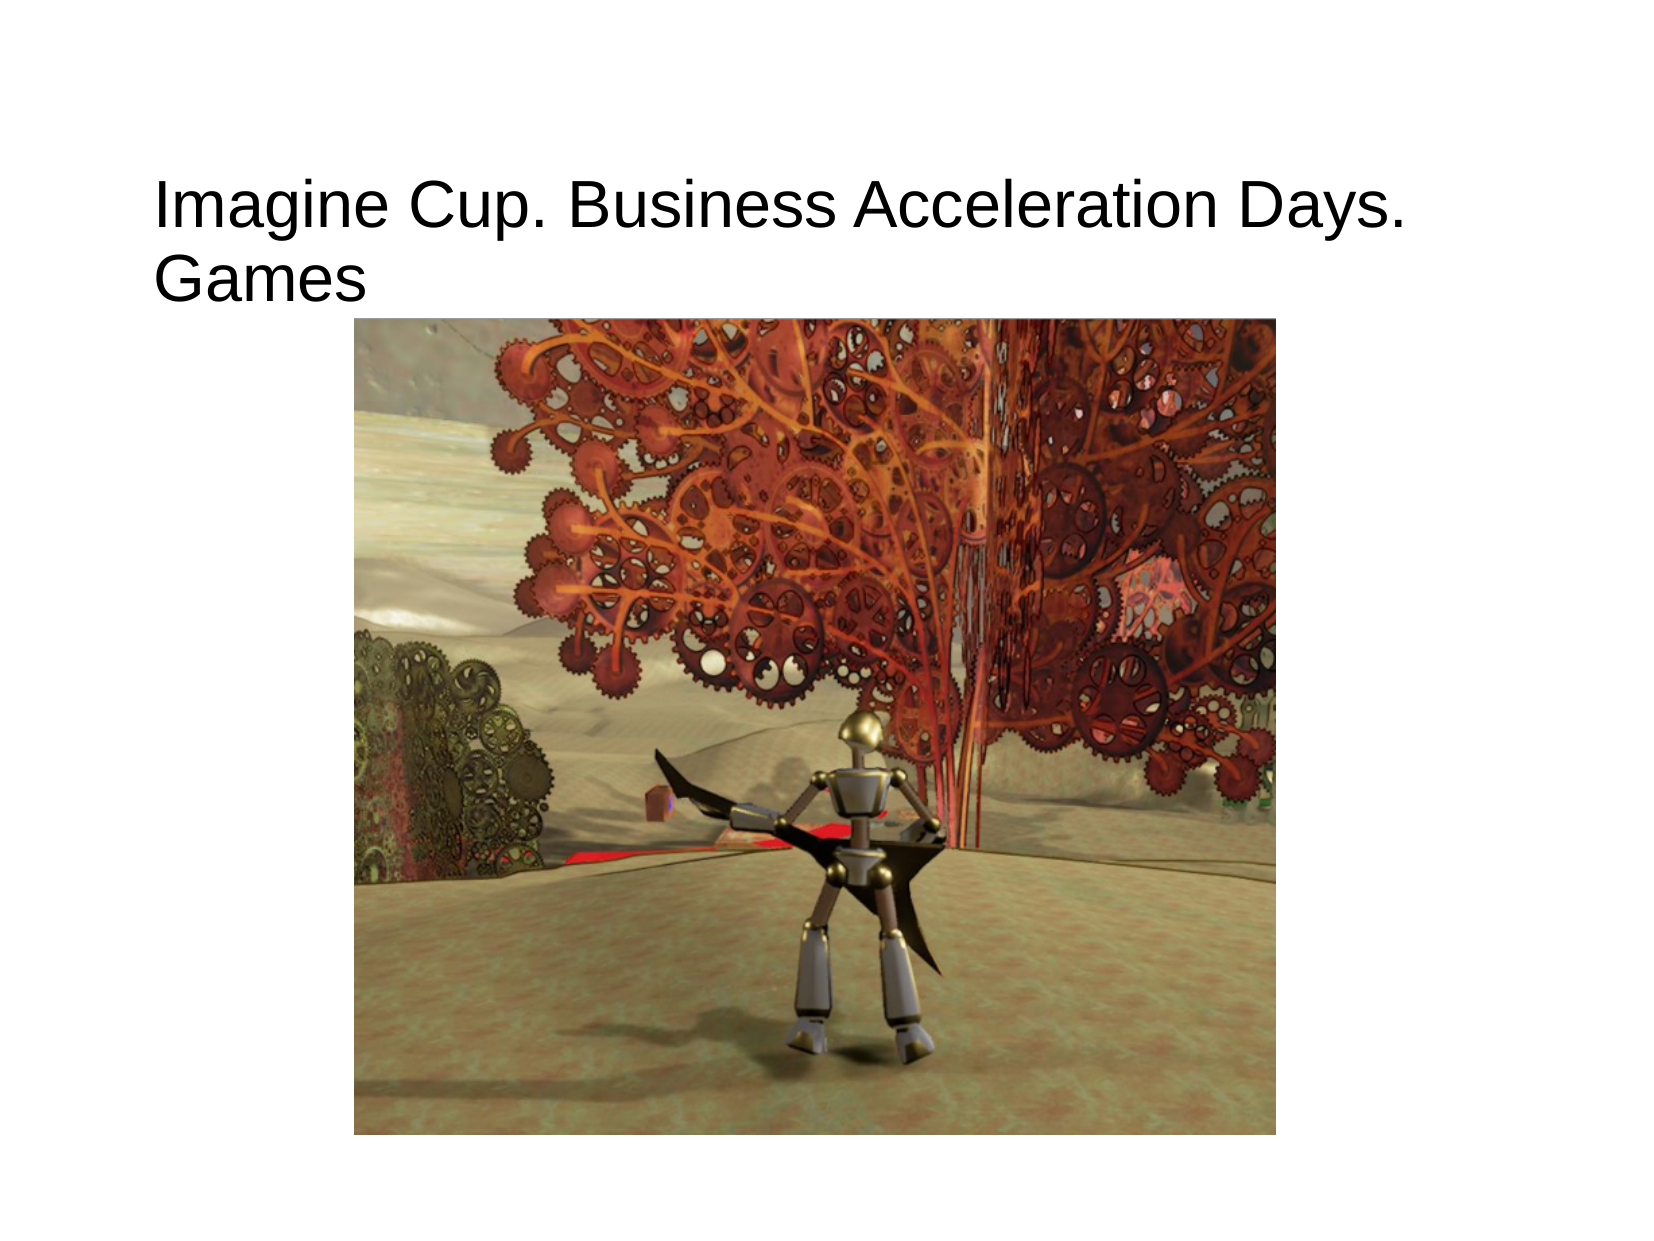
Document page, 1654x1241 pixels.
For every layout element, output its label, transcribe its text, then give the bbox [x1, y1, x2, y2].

list Imagine Cup. Business Acceleration Days. Games [82, 166, 1571, 886]
picture [354, 318, 1276, 1136]
